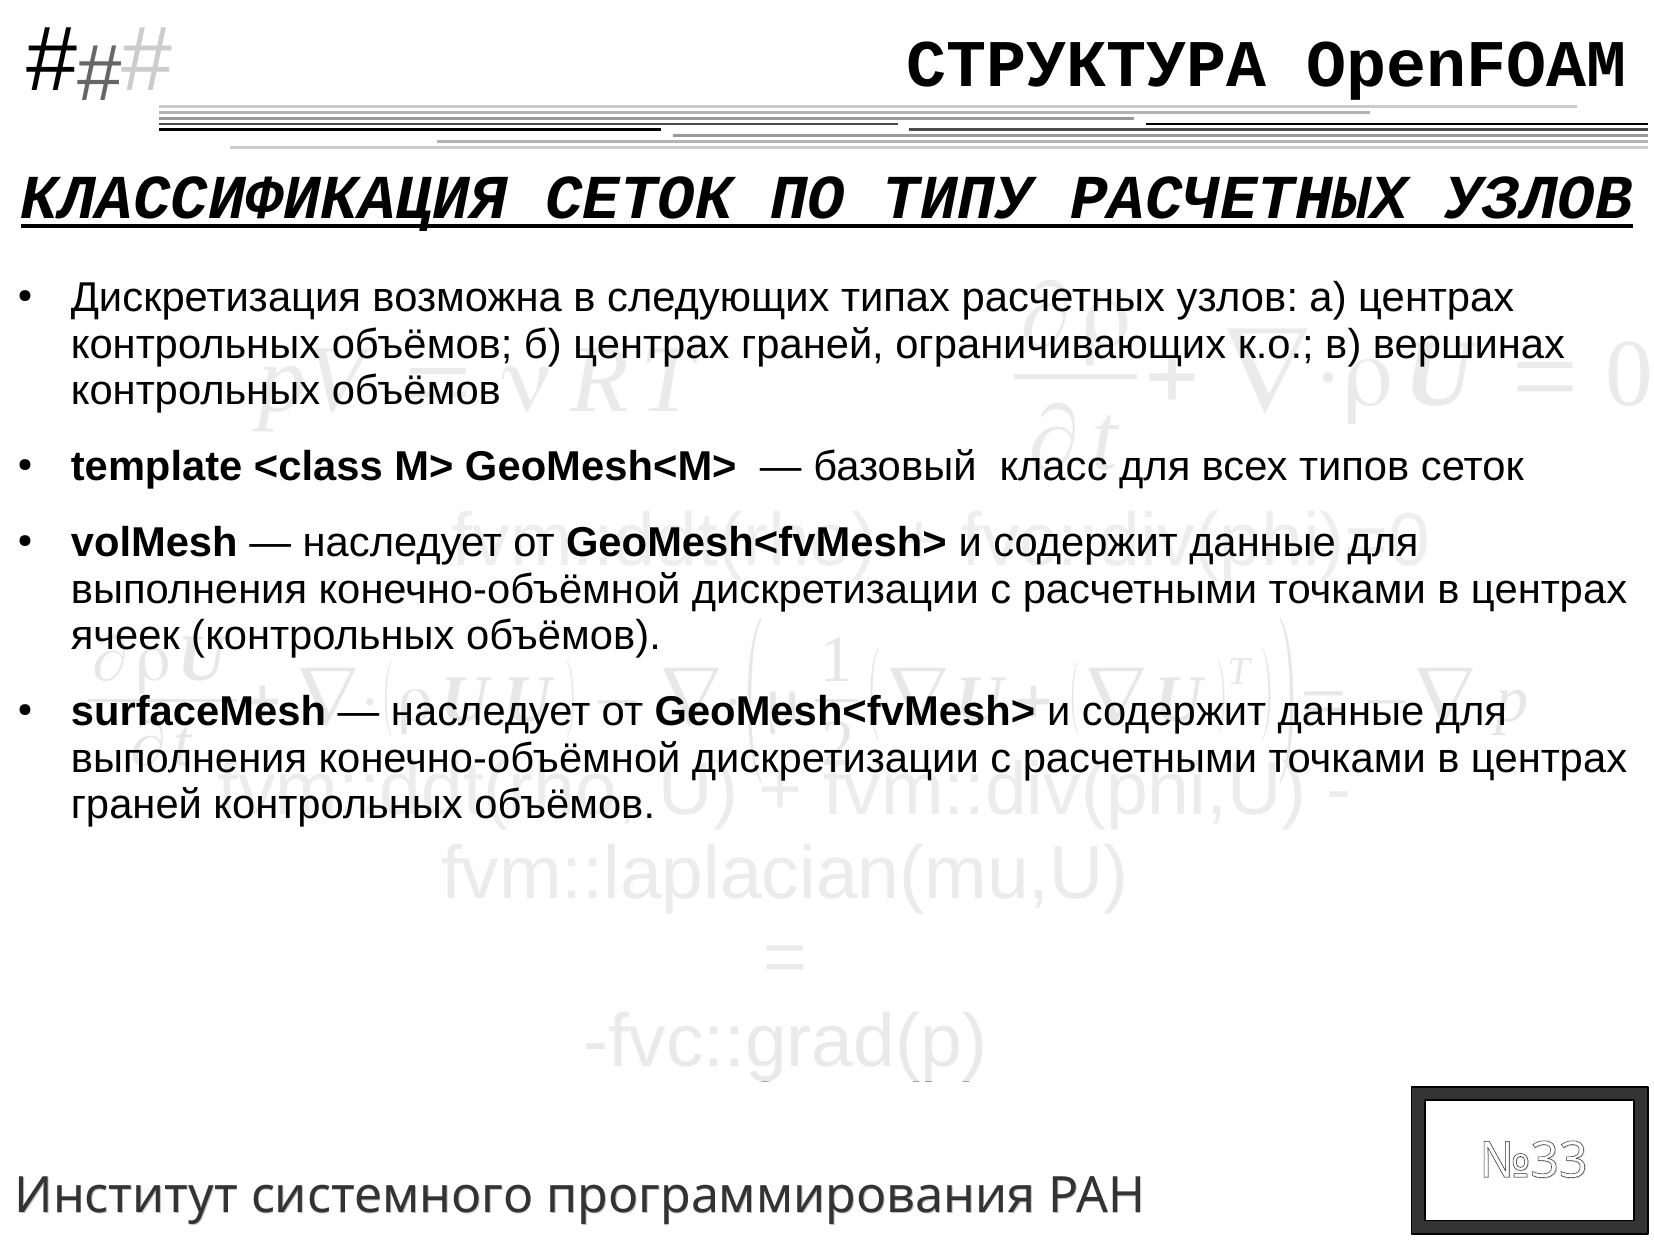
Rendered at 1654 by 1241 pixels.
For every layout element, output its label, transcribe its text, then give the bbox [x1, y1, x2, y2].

title КЛАССИФИКАЦИЯ СЕТОК ПО ТИПУ РАСЧЕТНЫХ УЗЛОВ [0, 147, 1654, 257]
list Дискретизация возможна в следующих типах расчетных узлов: а) центрах контрольных объёмов; б) центрах граней, ограничивающих к.о.; в) вершинах контрольных объёмов template <class M> GeoMesh<M> — базовый класс для всех типов сеток volMesh — наследует от GeoMesh<fvMesh> и содержит данные для выполнения конечно-объёмной дискретизации с расчетными точками в центрах ячеек (контрольных объёмов). surfaceMesh — наследует от GeoMesh<fvMesh> и содержит данные для выполнения конечно-объёмной дискретизации с расчетными точками в центрах граней контрольных объёмов. [0, 274, 1654, 1093]
